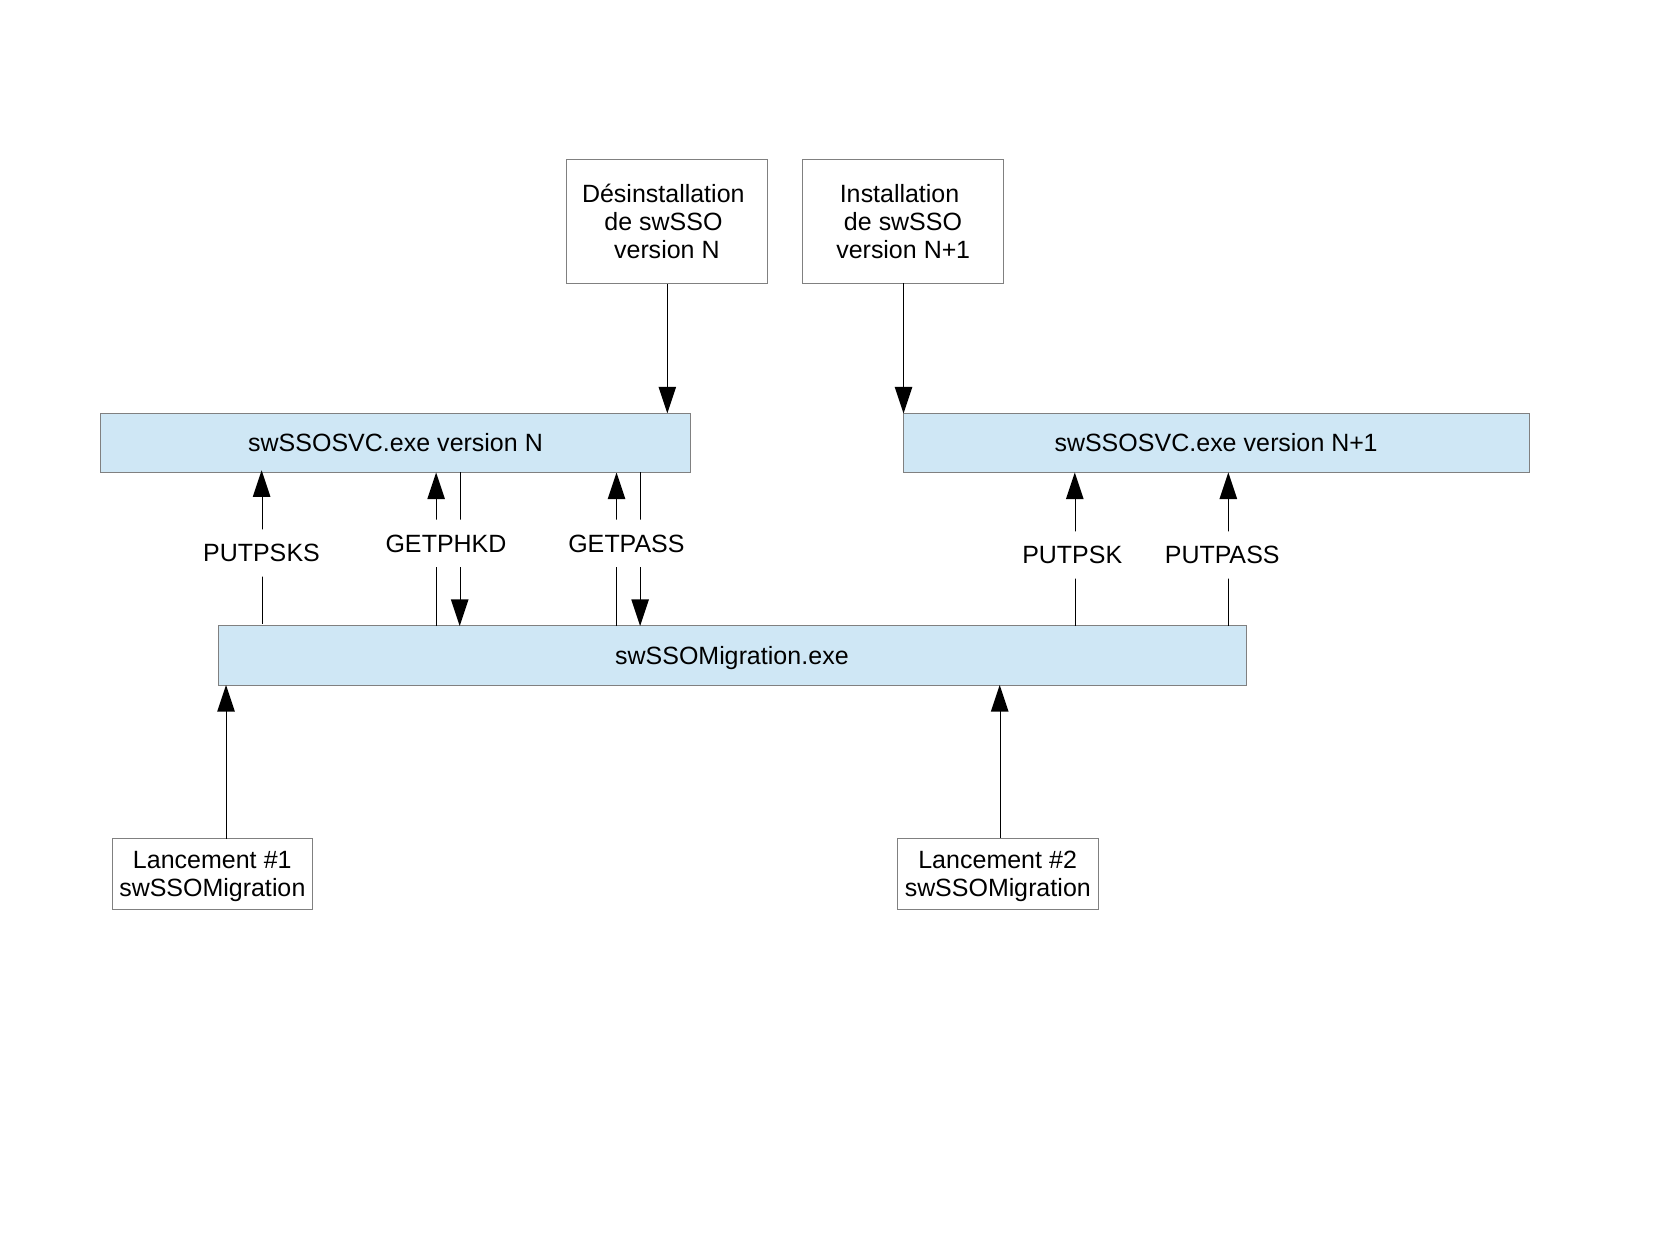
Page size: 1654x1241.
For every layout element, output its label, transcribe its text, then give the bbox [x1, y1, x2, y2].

text_box swSSOSVC.exe version N+1 [903, 413, 1530, 473]
text_box Lancement #2 swSSOMigration [897, 838, 1099, 910]
text_box Désinstallation de swSSO version N [566, 159, 768, 284]
text_box GETPASS [547, 519, 727, 567]
text_box PUTPSKS [161, 529, 363, 577]
text_box GETPHKD [345, 519, 547, 567]
text_box PUTPSKS [980, 531, 1122, 579]
text_box swSSOSVC.exe version N [100, 413, 691, 473]
text_box Installation de swSSO version N+1 [802, 159, 1004, 284]
text_box Lancement #1 swSSOMigration [112, 838, 313, 910]
text_box PUTPASS [1122, 531, 1323, 579]
text_box swSSOMigration.exe [218, 625, 1247, 686]
